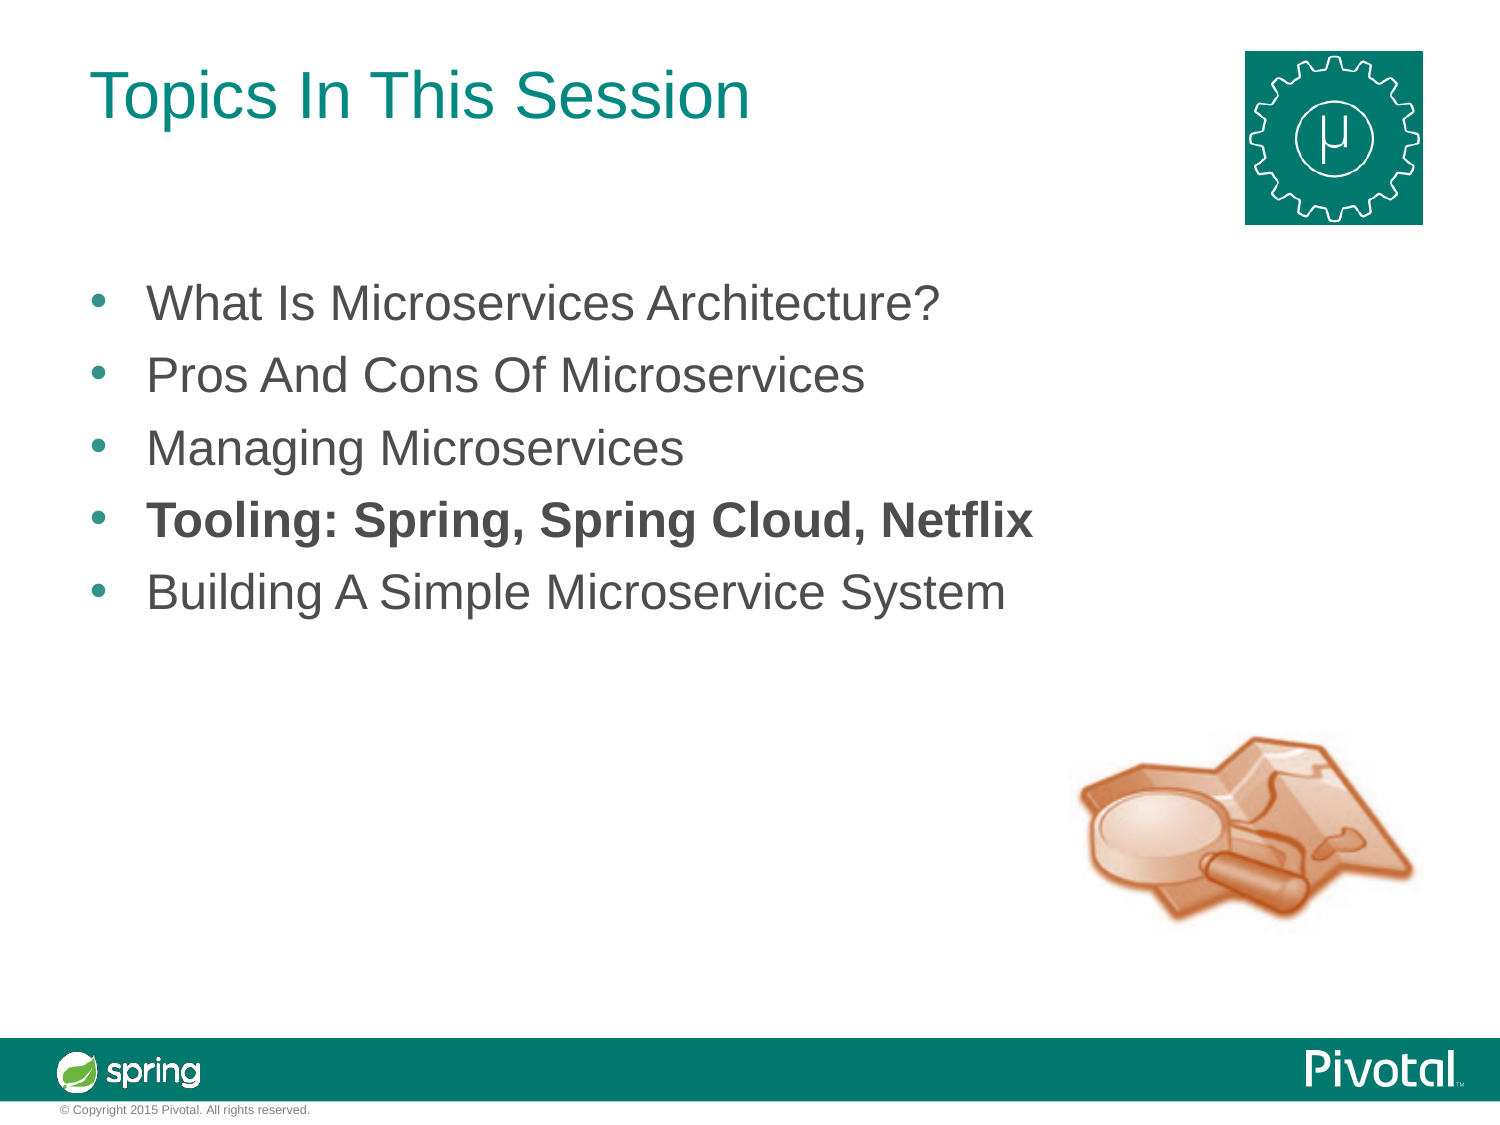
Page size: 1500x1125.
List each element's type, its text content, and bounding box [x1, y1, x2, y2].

picture [1306, 1050, 1464, 1087]
list What Is Microservices Architecture? Pros And Cons Of Microservices Managing Microservices Tooling: Spring, Spring Cloud, Netflix Building A Simple Microservice System [75, 262, 1426, 1013]
title Topics In This Session [75, 37, 1426, 226]
picture [32, 1041, 210, 1103]
